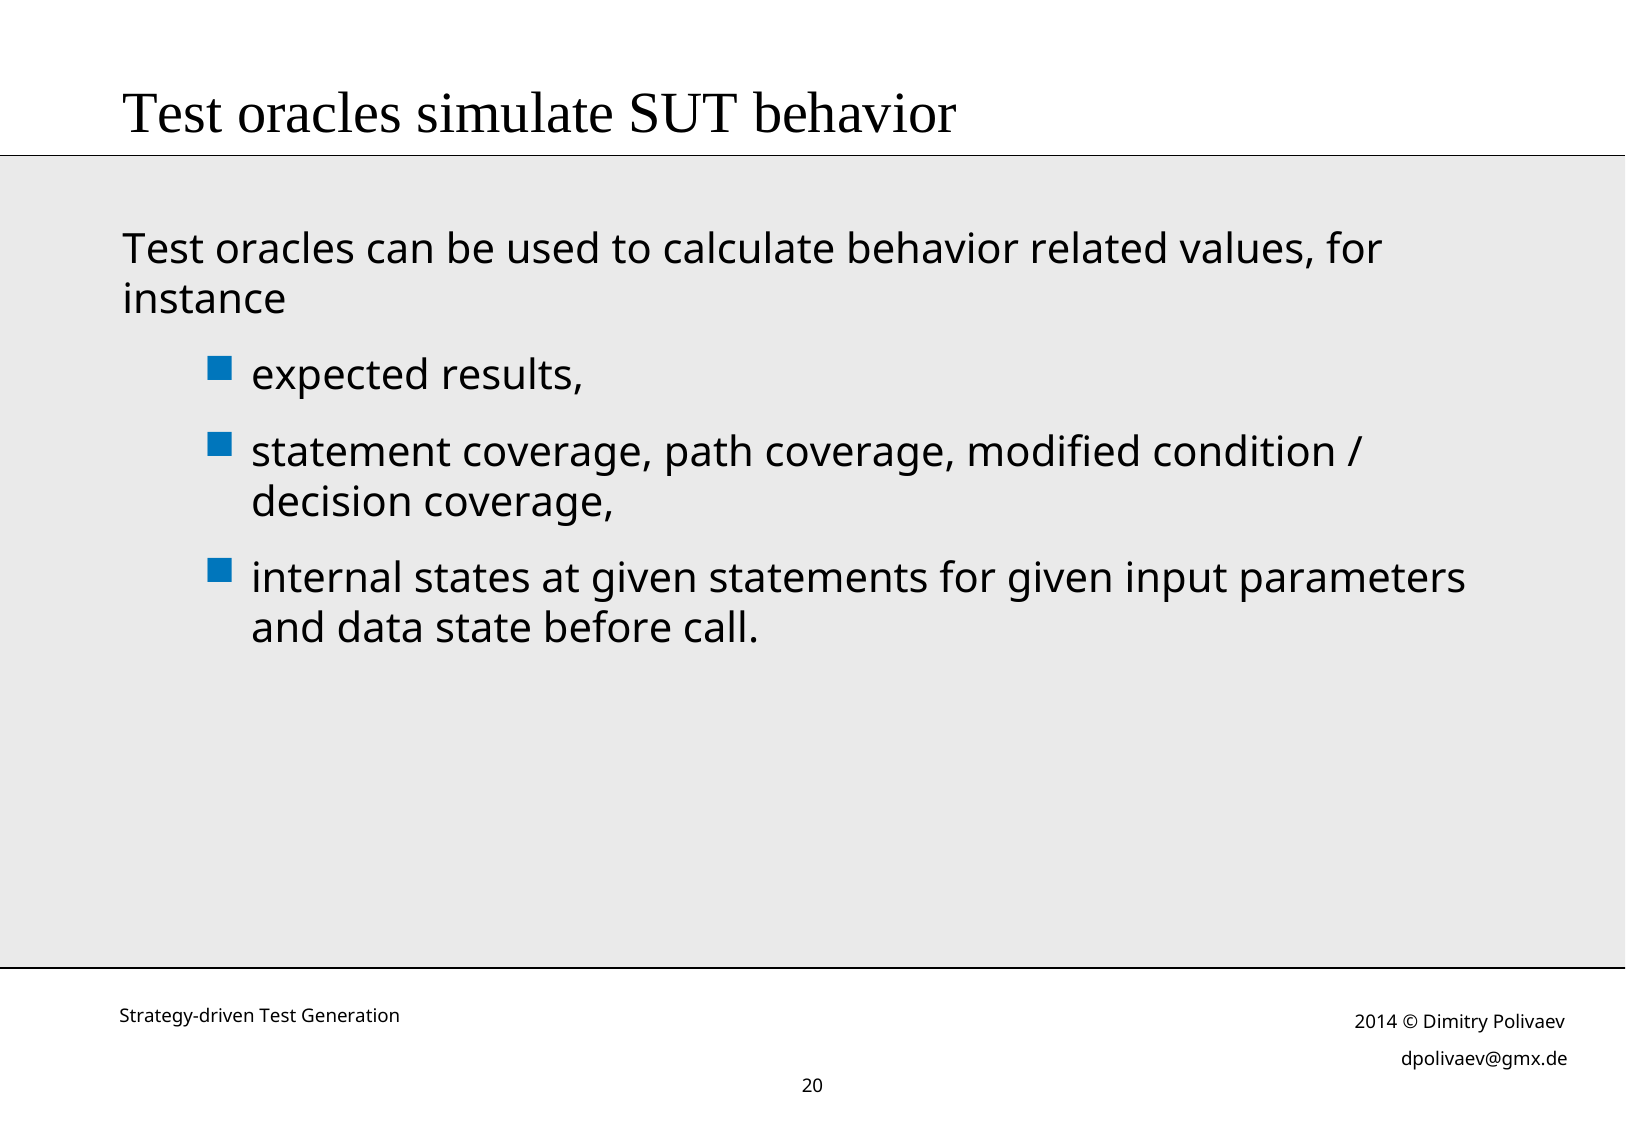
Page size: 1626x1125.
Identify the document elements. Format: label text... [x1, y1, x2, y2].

list Test oracles can be used to calculate behavior related values, for instance expected results, statement coverage, path coverage, modified condition / decision coverage, internal states at given statements for given input parameters and data state before call. [122, 222, 1501, 922]
title Test oracles simulate SUT behavior [122, 70, 1501, 145]
